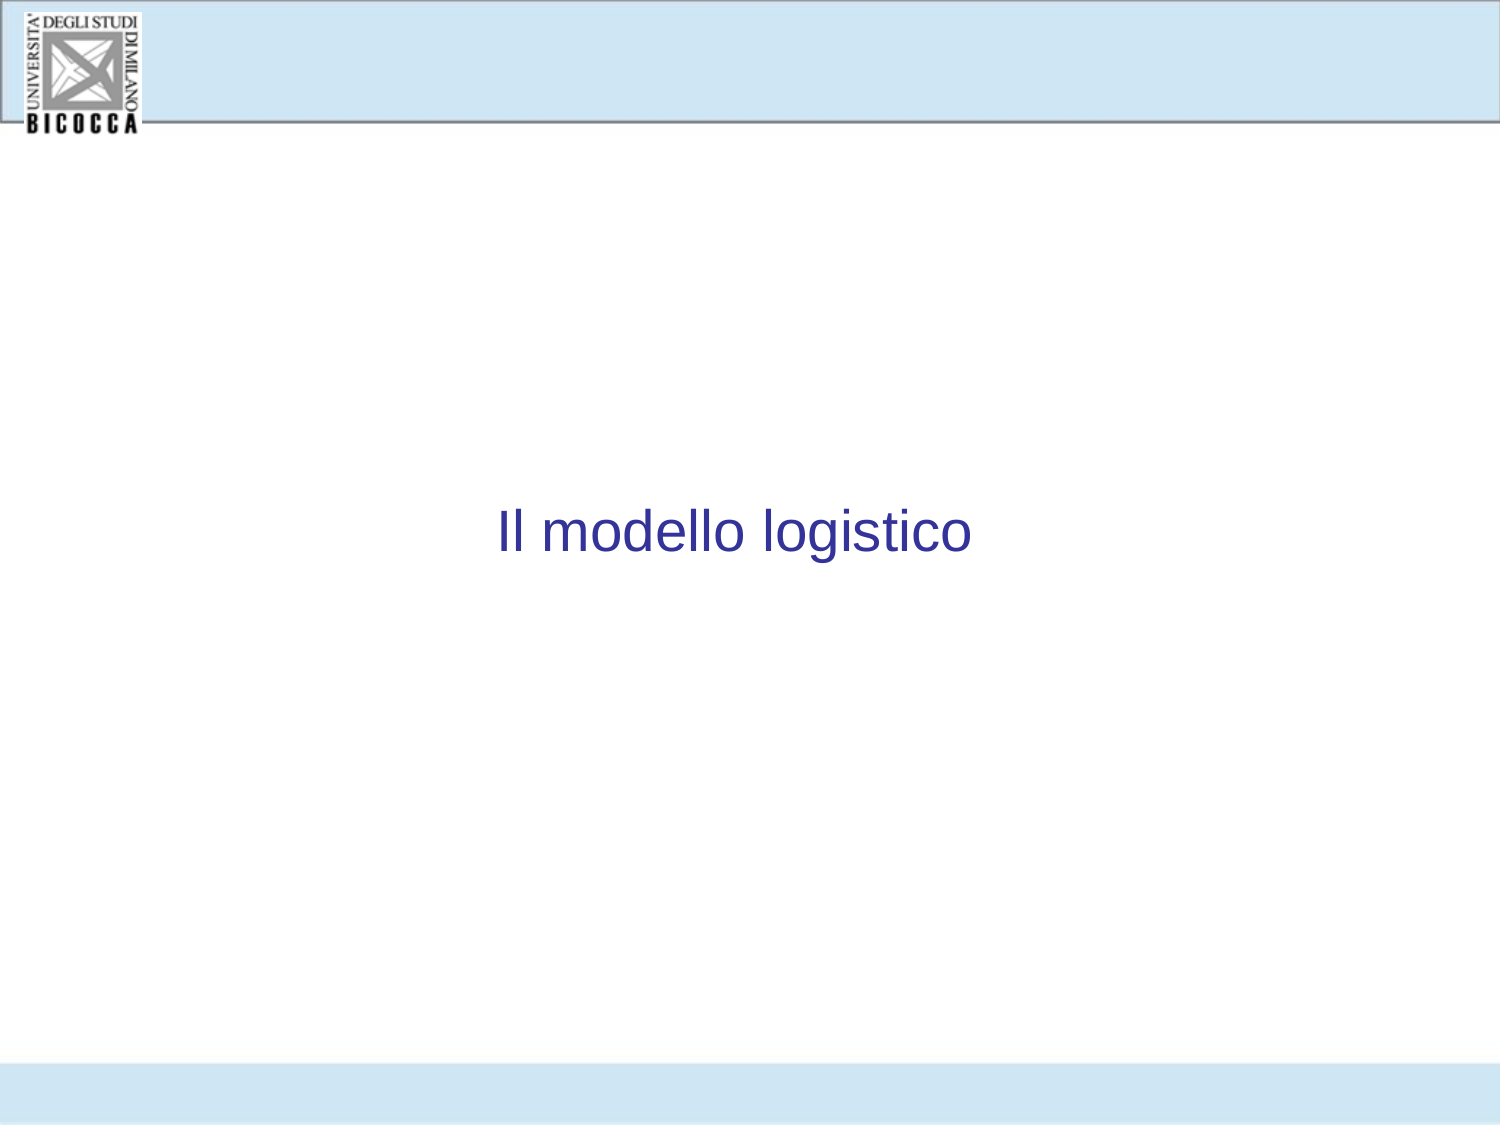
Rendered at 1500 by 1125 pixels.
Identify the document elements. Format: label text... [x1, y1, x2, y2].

picture [0, 0, 1500, 1125]
title Il modello logistico [60, 426, 1411, 631]
